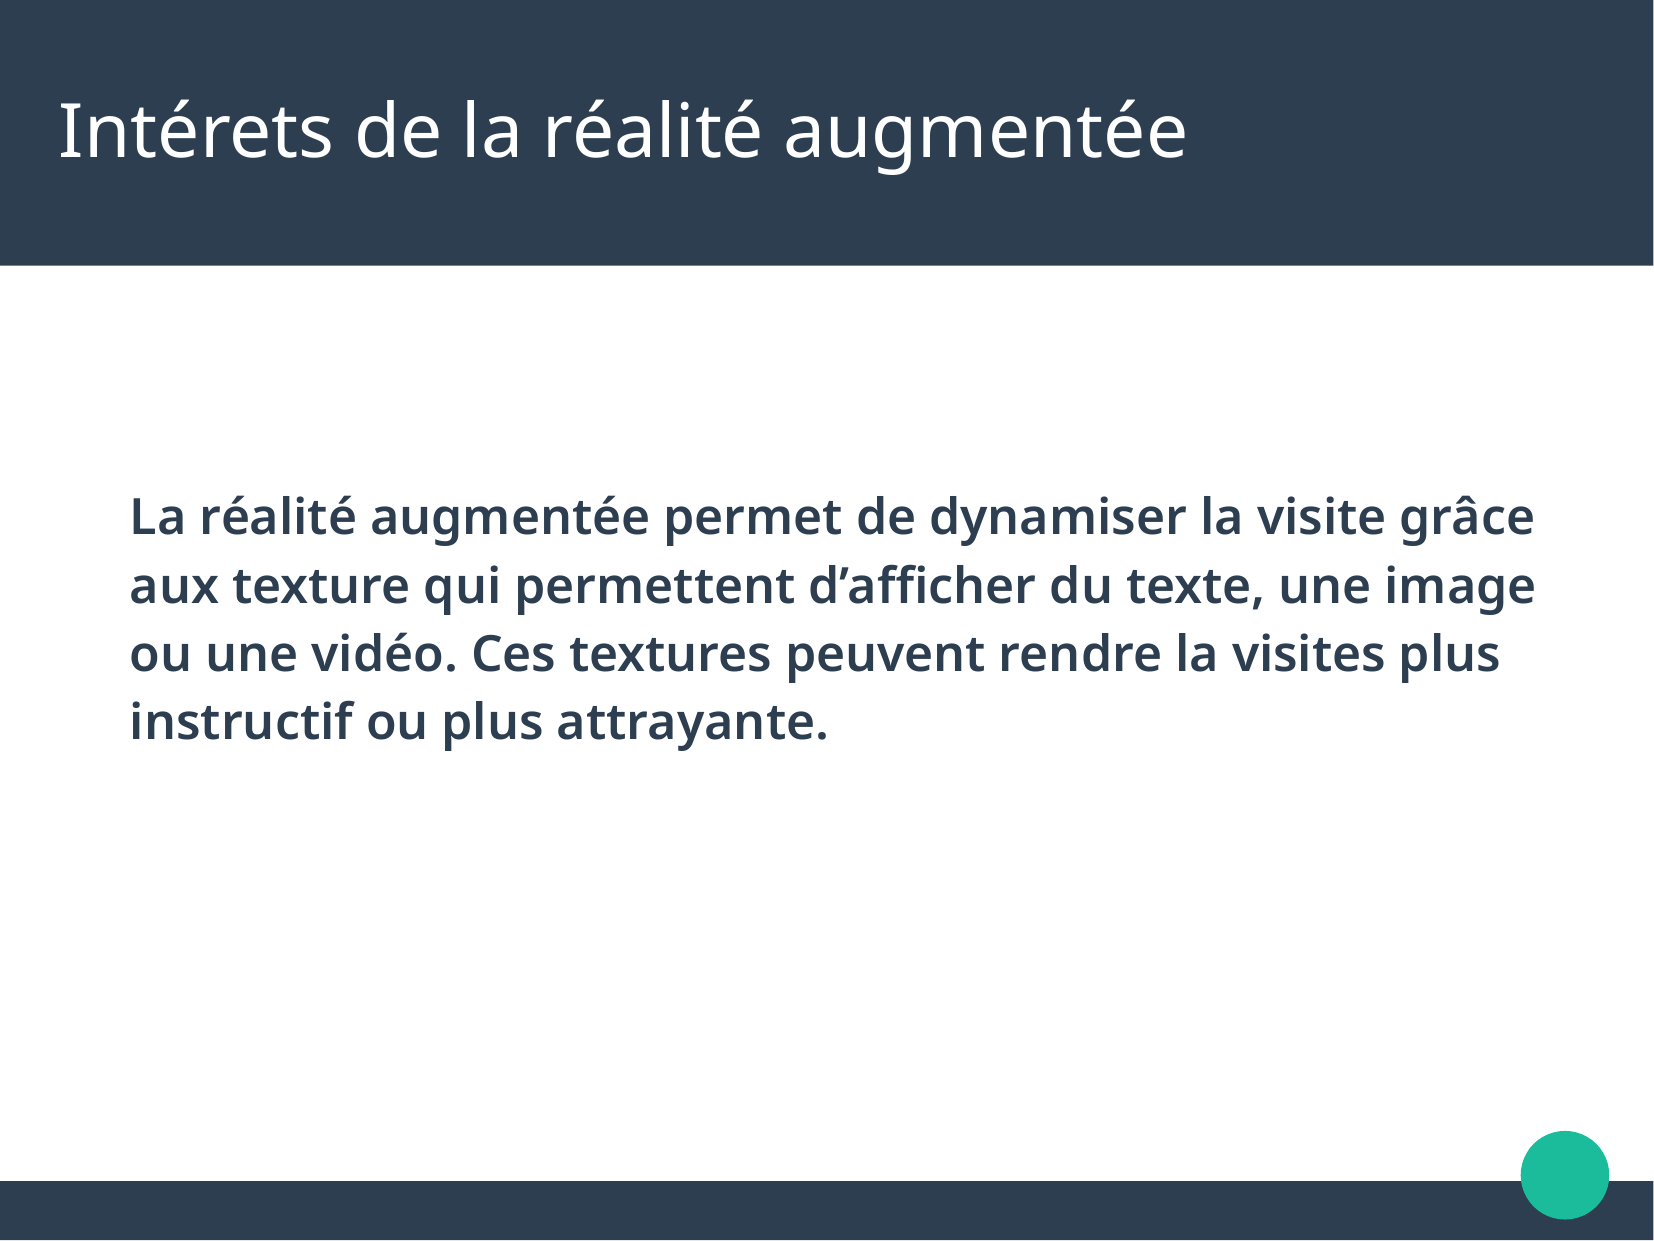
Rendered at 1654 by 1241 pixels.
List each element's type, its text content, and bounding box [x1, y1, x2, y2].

list La réalité augmentée permet de dynamiser la visite grâce aux texture qui permettent d’afficher du texte, une image ou une vidéo. Ces textures peuvent rendre la visites plus instructif ou plus attrayante. [59, 324, 1595, 1152]
title Intérets de la réalité augmentée [59, 49, 1595, 207]
